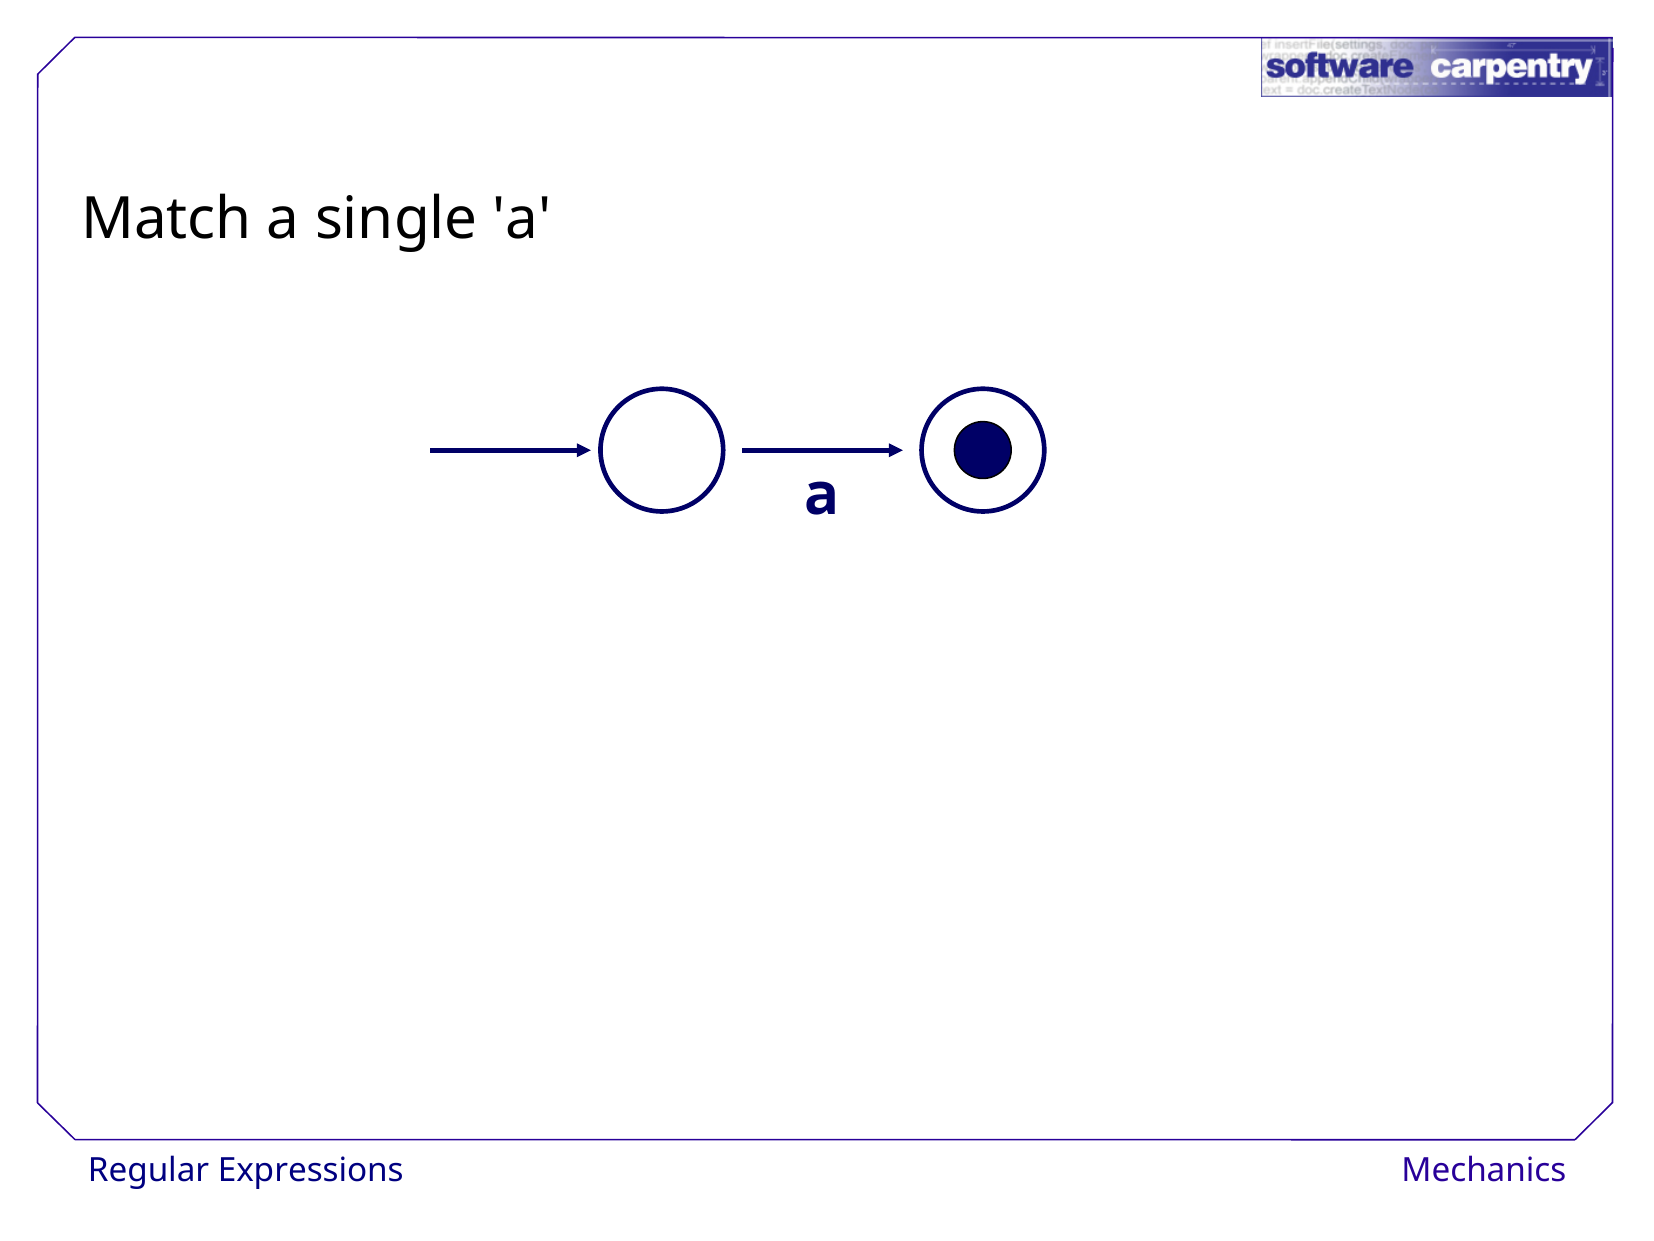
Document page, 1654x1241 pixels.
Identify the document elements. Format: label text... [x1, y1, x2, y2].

picture [1261, 39, 1613, 97]
text_box [954, 421, 1012, 479]
text_box Match a single 'a' [66, 138, 717, 259]
text_box a [788, 454, 854, 536]
